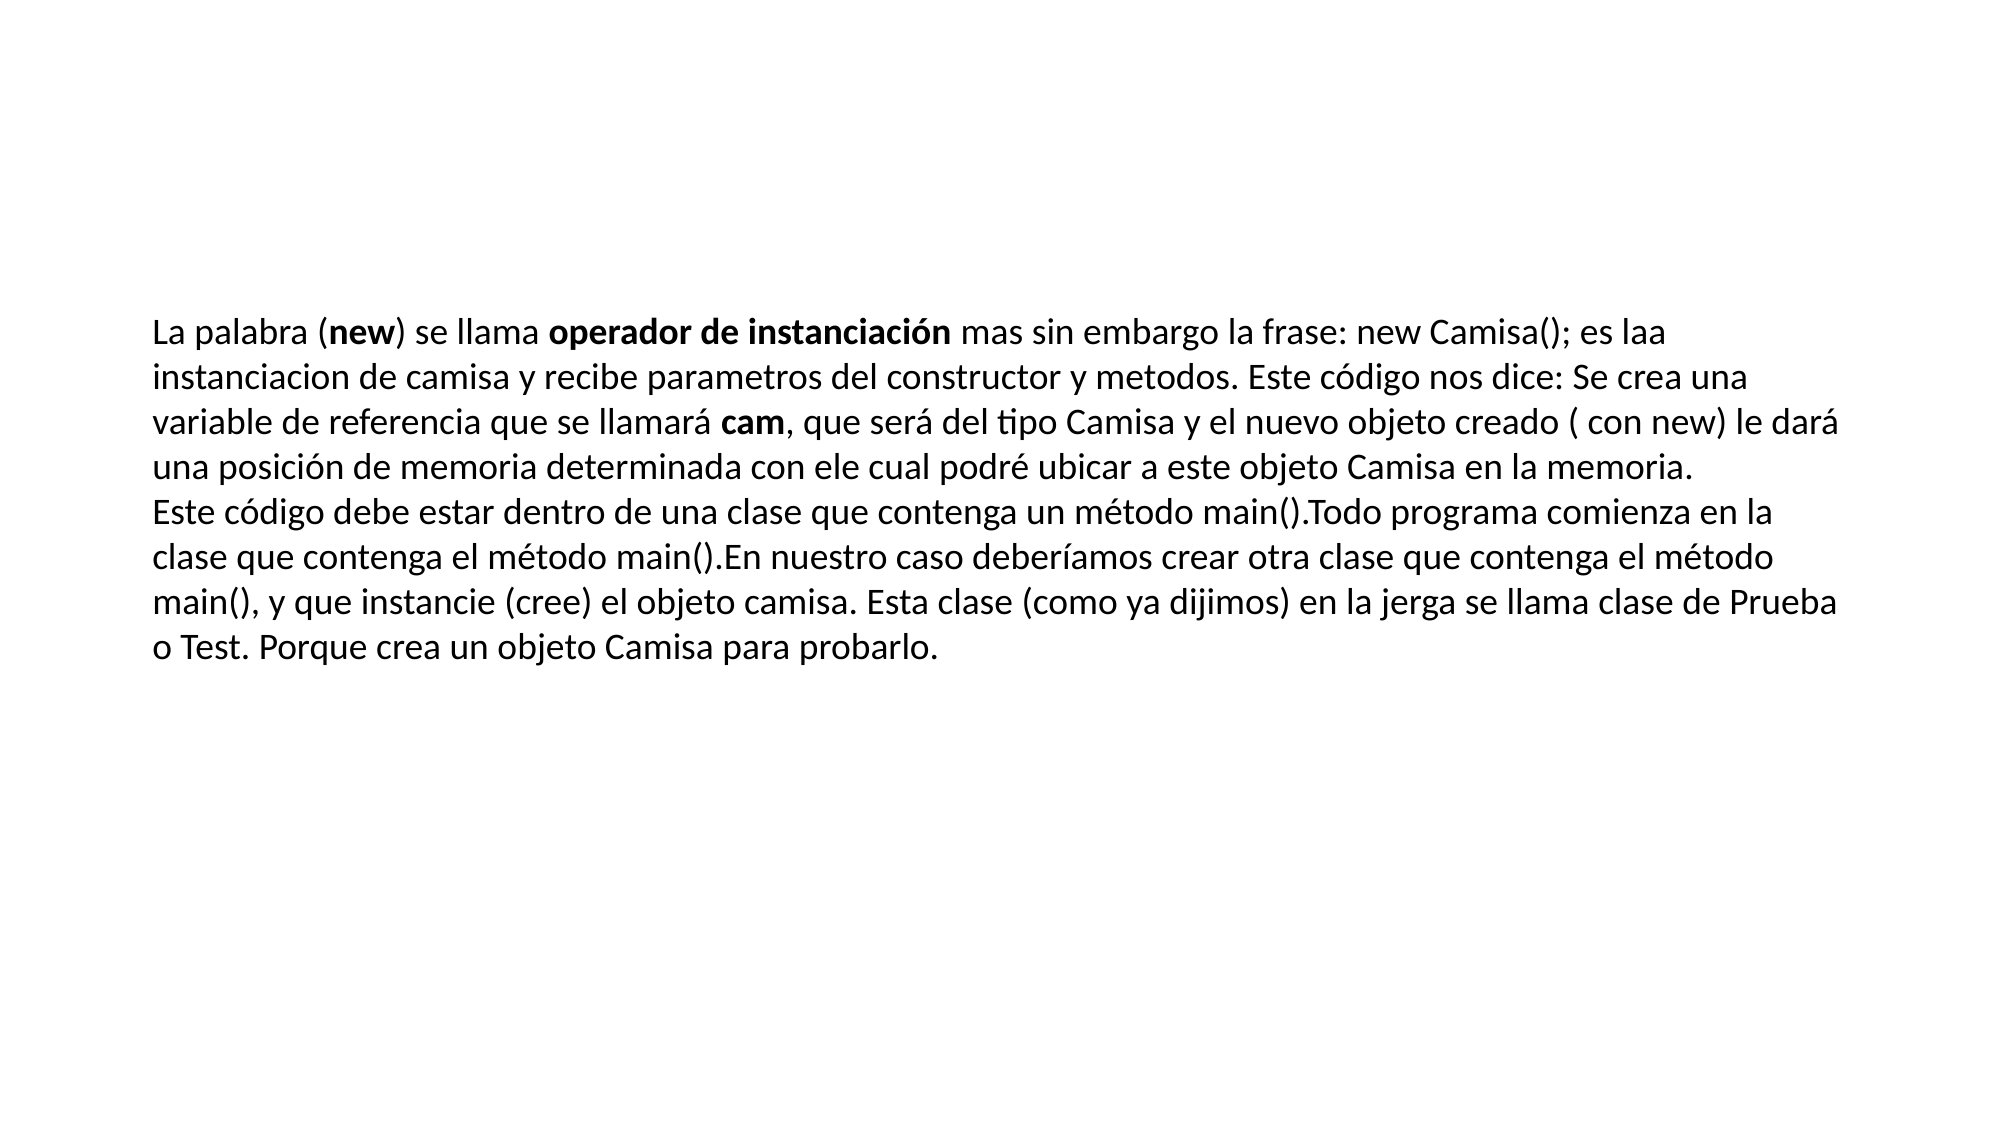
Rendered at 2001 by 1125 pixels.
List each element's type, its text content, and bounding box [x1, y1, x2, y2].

text_box La palabra (new) se llama operador de instanciación mas sin embargo la frase: new Camisa(); es laa instanciacion de camisa y recibe parametros del constructor y metodos. Este código nos dice: Se crea una variable de referencia que se llamará cam, que será del tipo Camisa y el nuevo objeto creado ( con new) le dará una posición de memoria determinada con ele cual podré ubicar a este objeto Camisa en la memoria. Este código debe estar dentro de una clase que contenga un método main().Todo programa comienza en la clase que contenga el método main().En nuestro caso deberíamos crear otra clase que contenga el método main(), y que instancie (cree) el objeto camisa. Esta clase (como ya dijimos) en la jerga se llama clase de Prueba o Test. Porque crea un objeto Camisa para probarlo. [137, 299, 1862, 1013]
